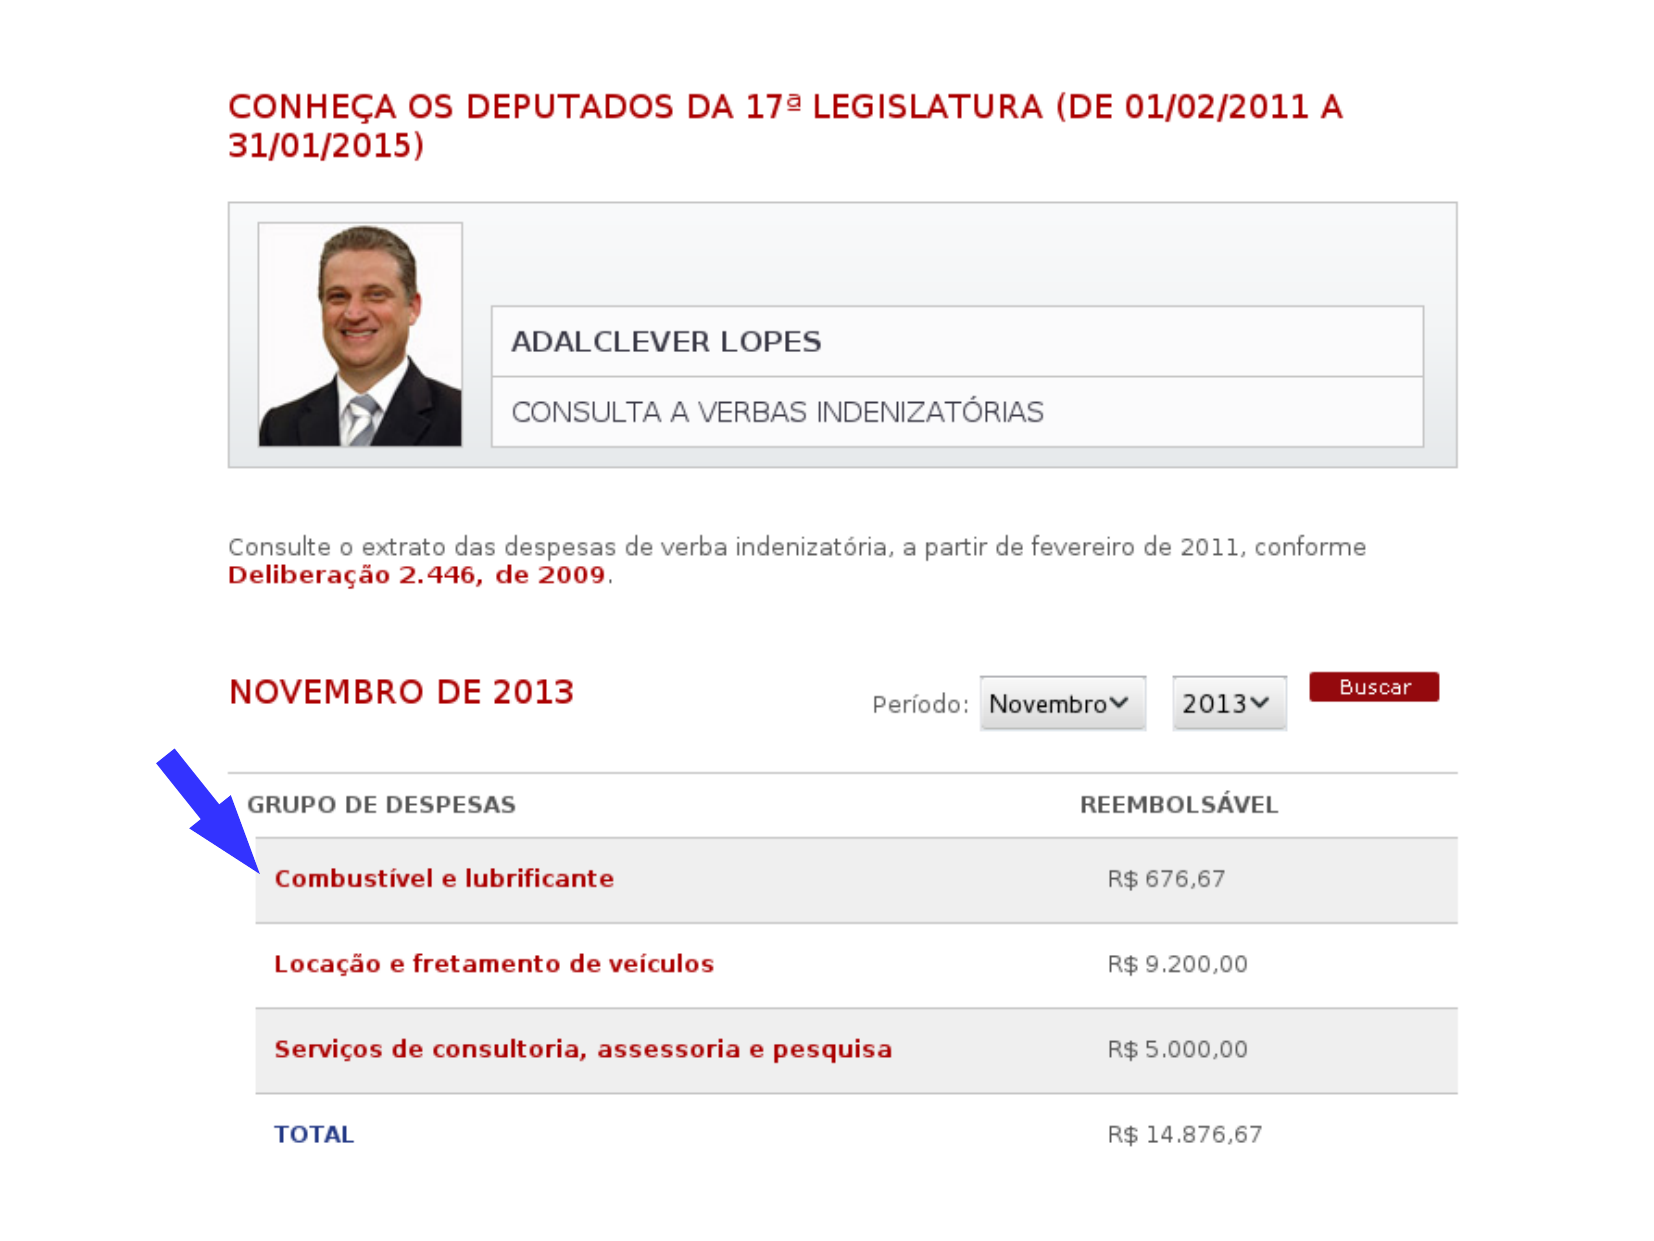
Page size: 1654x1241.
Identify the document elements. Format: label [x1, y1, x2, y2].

picture [169, 63, 1512, 1193]
